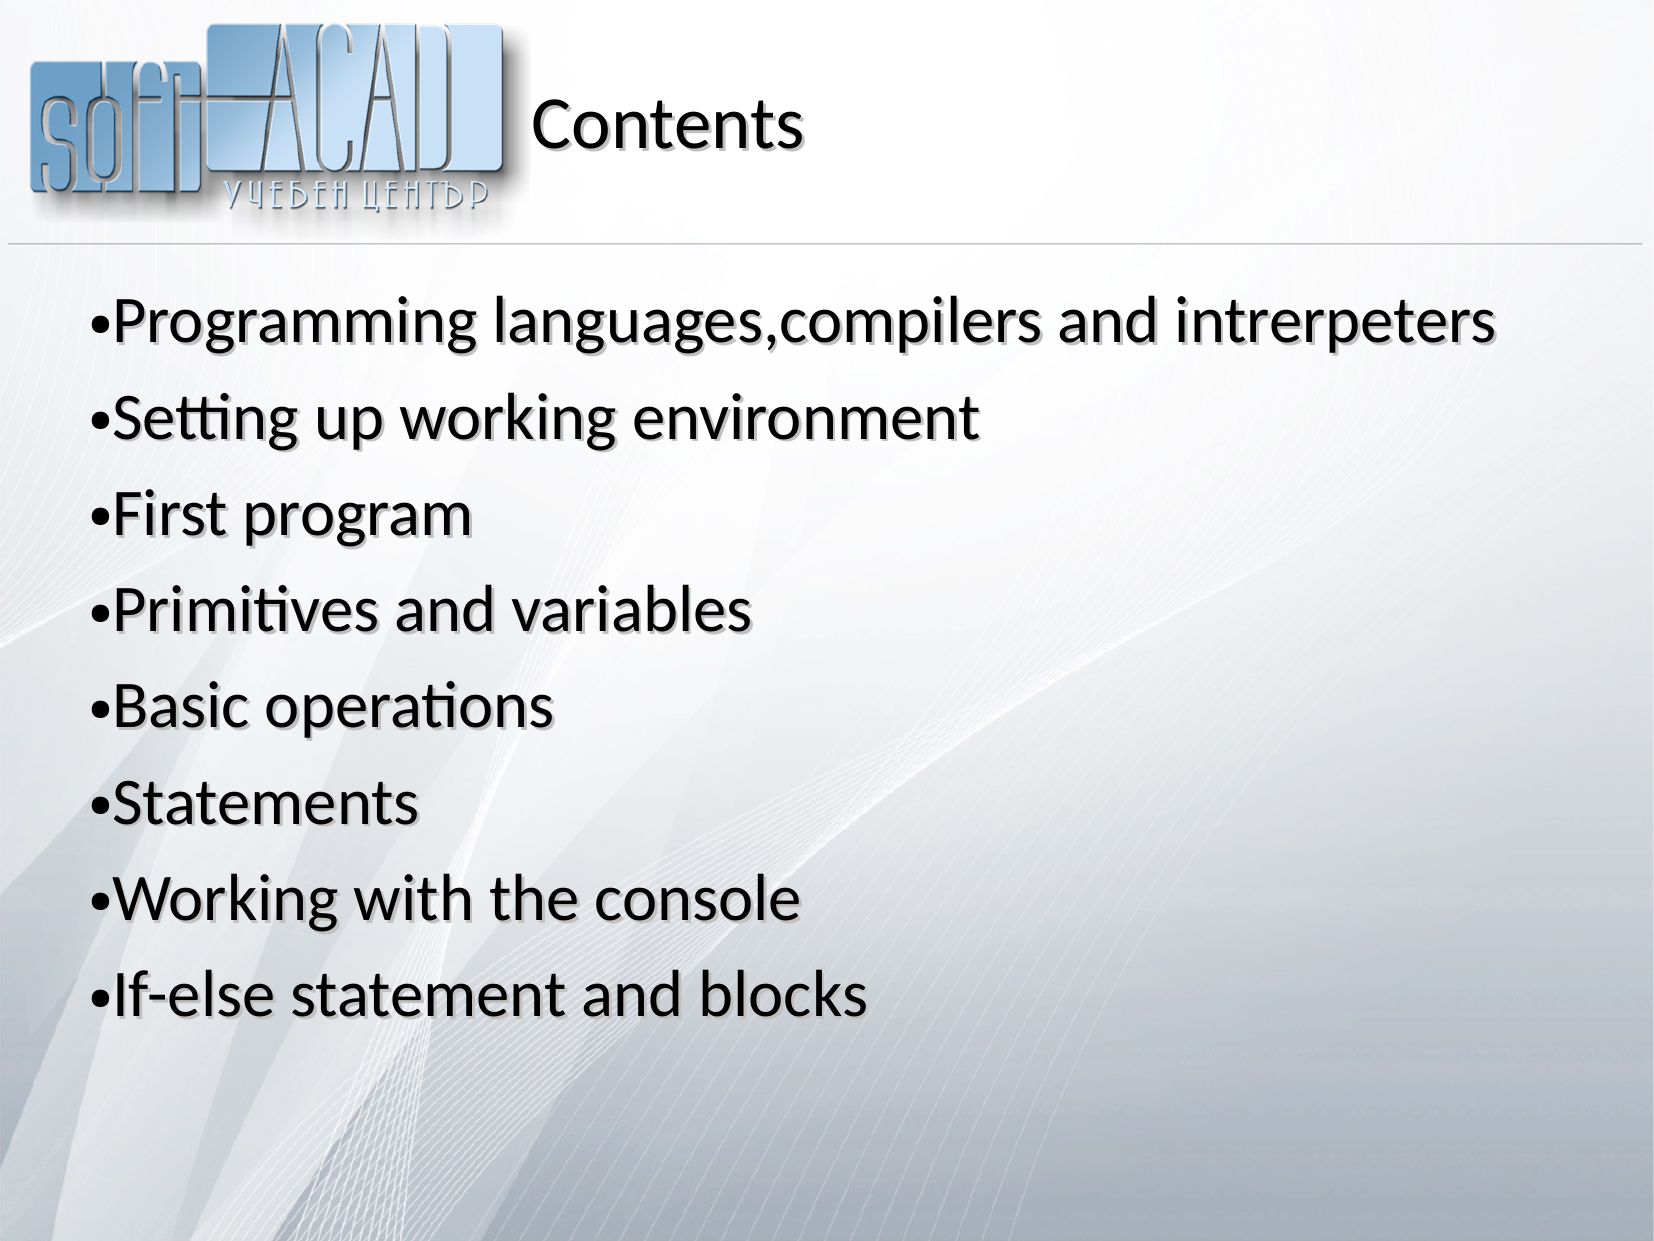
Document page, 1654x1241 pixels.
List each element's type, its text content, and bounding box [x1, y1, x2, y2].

title Contents [531, 0, 1571, 237]
text_box Programming languages,compilers and intrerpeters Setting up working environment First program Primitives and variables Basic operations Statements Working with the console If-else statement and blocks [88, 292, 1565, 1152]
